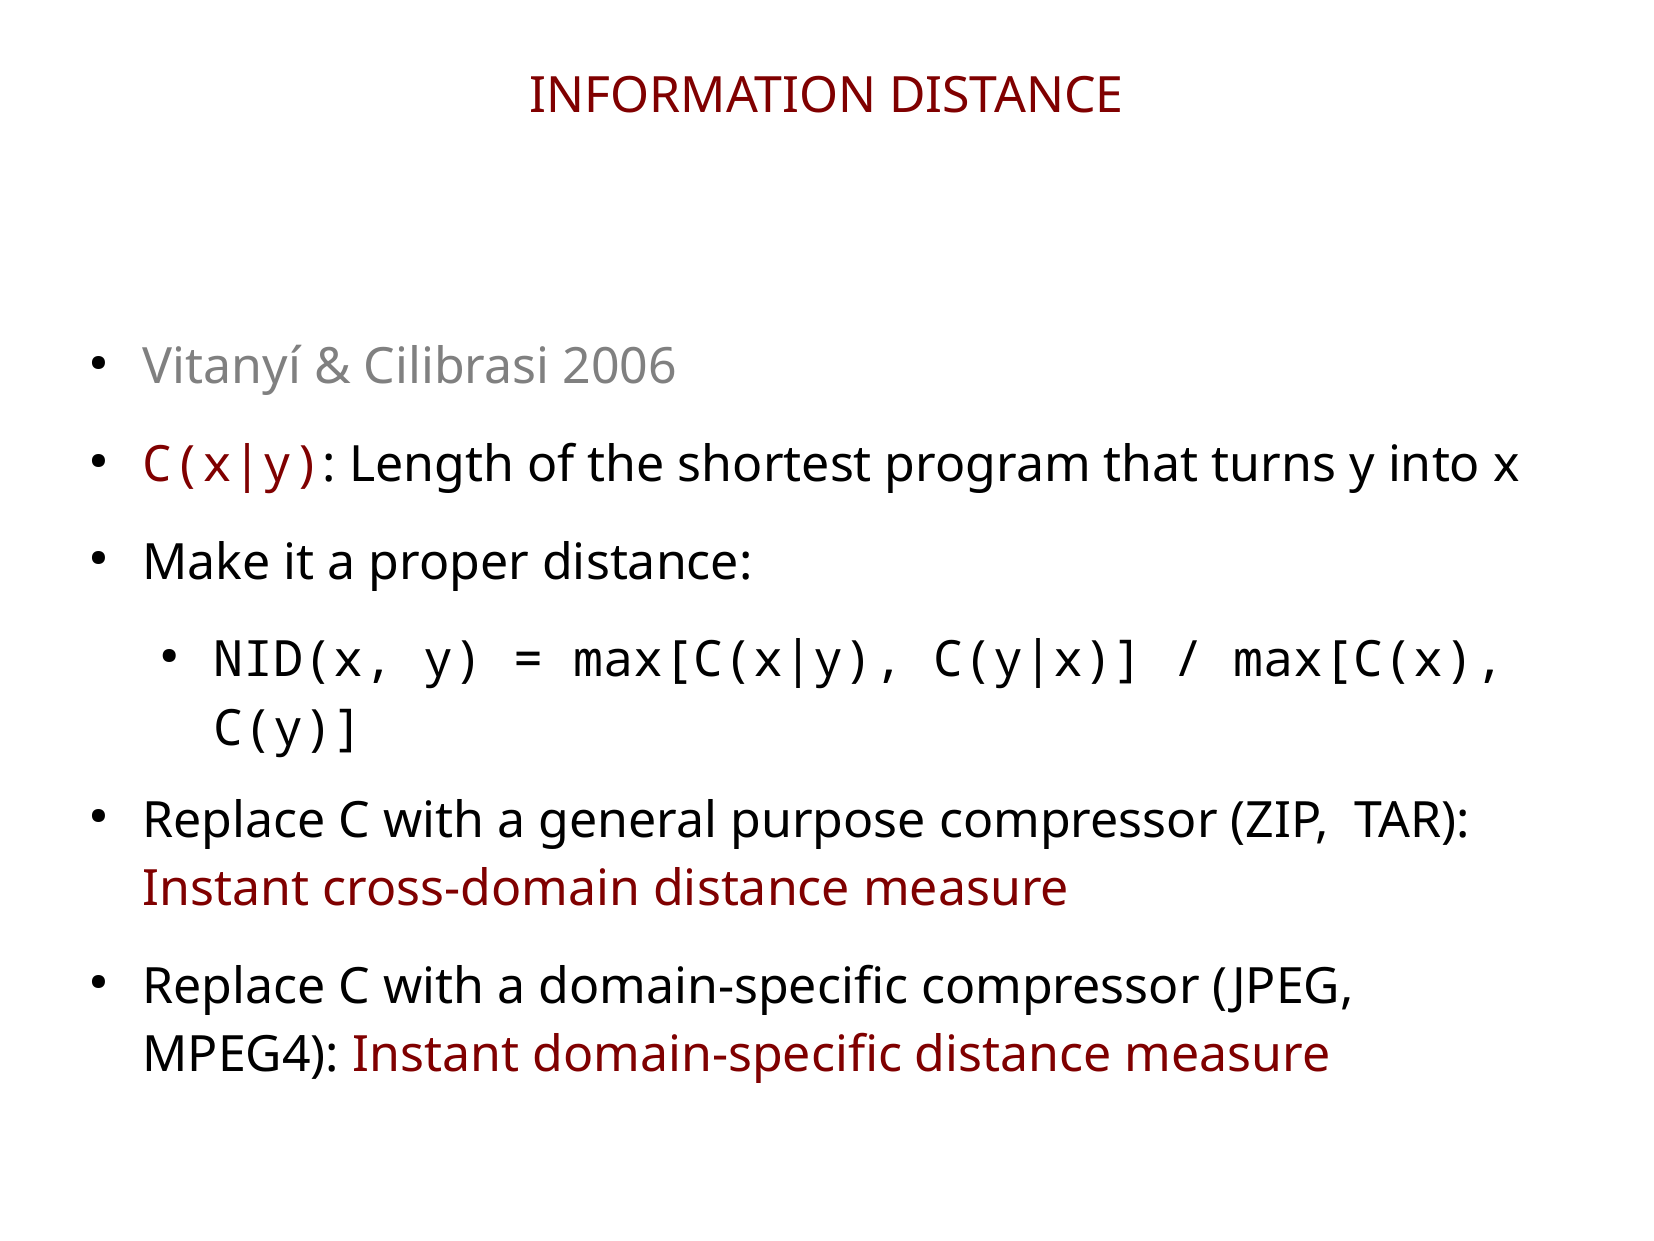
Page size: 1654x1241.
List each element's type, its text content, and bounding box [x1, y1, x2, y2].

title INFORMATION DISTANCE [82, 64, 1571, 123]
list Vitanyí & Cilibrasi 2006 C(x|y): Length of the shortest program that turns y into x Make it a proper distance: NID(x, y) = max[C(x|y), C(y|x)] / max[C(x), C(y)] Replace C with a general purpose compressor (ZIP, TAR): Instant cross-domain distance measure Replace C with a domain-specific compressor (JPEG, MPEG4): Instant domain-specific distance measure [71, 330, 1561, 1149]
